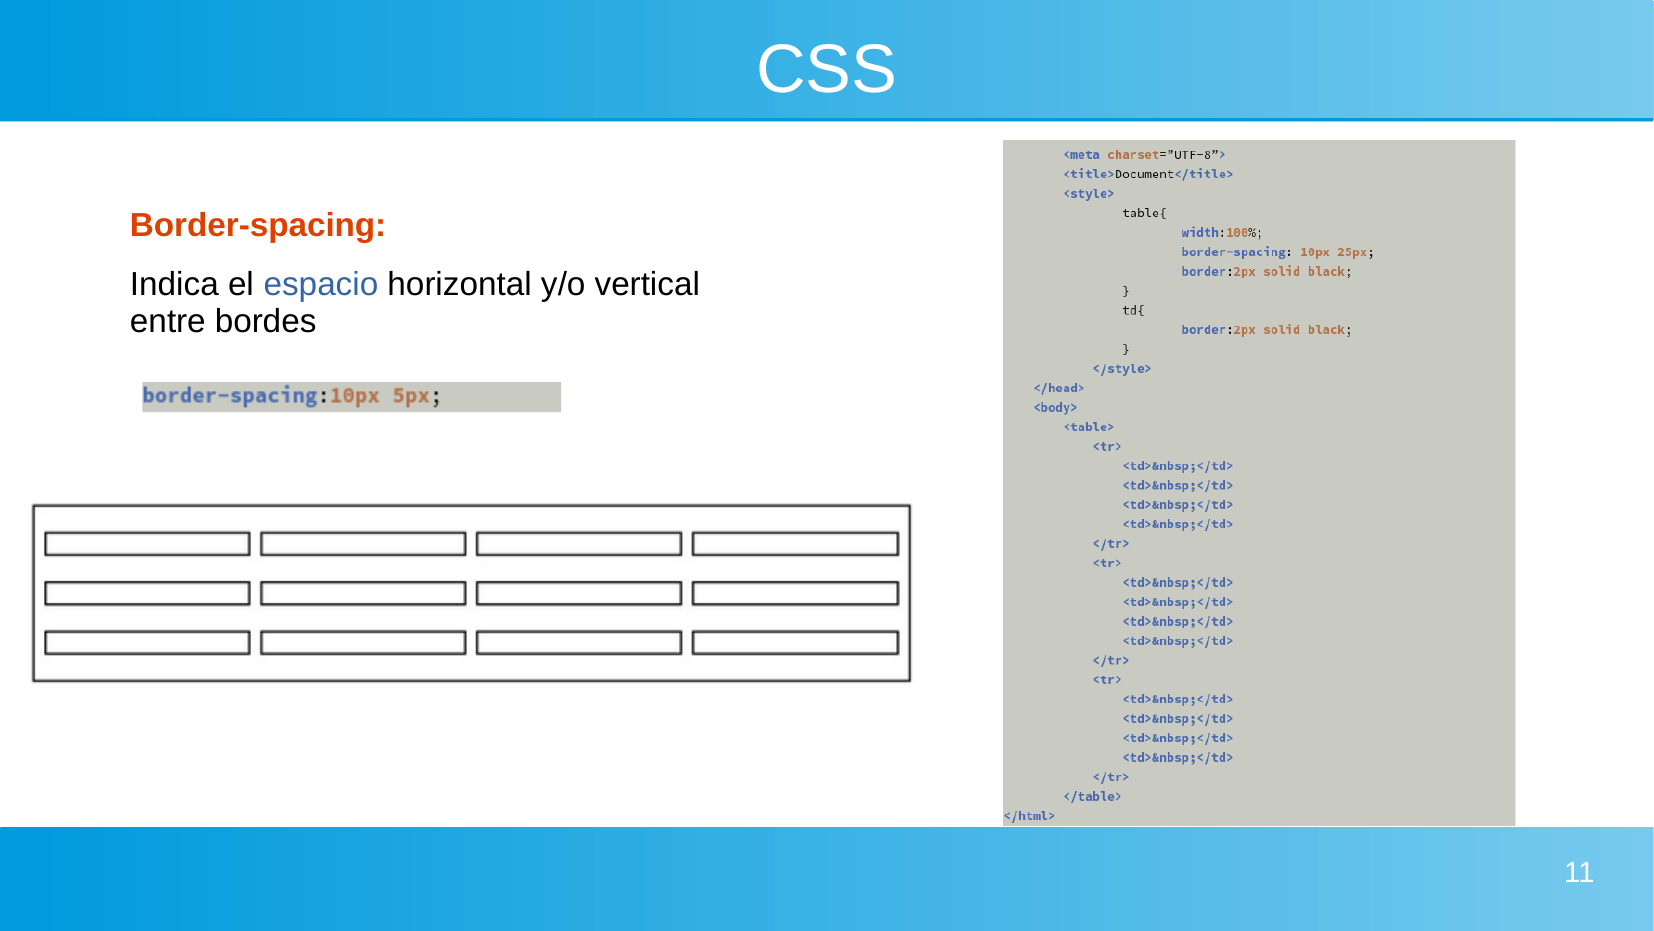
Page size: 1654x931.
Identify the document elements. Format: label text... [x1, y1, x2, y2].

picture [1003, 139, 1516, 827]
list Border-spacing: Indica el espacio horizontal y/o vertical entre bordes [59, 206, 768, 325]
title CSS [59, 29, 1595, 108]
picture [29, 501, 914, 687]
picture [141, 382, 562, 414]
